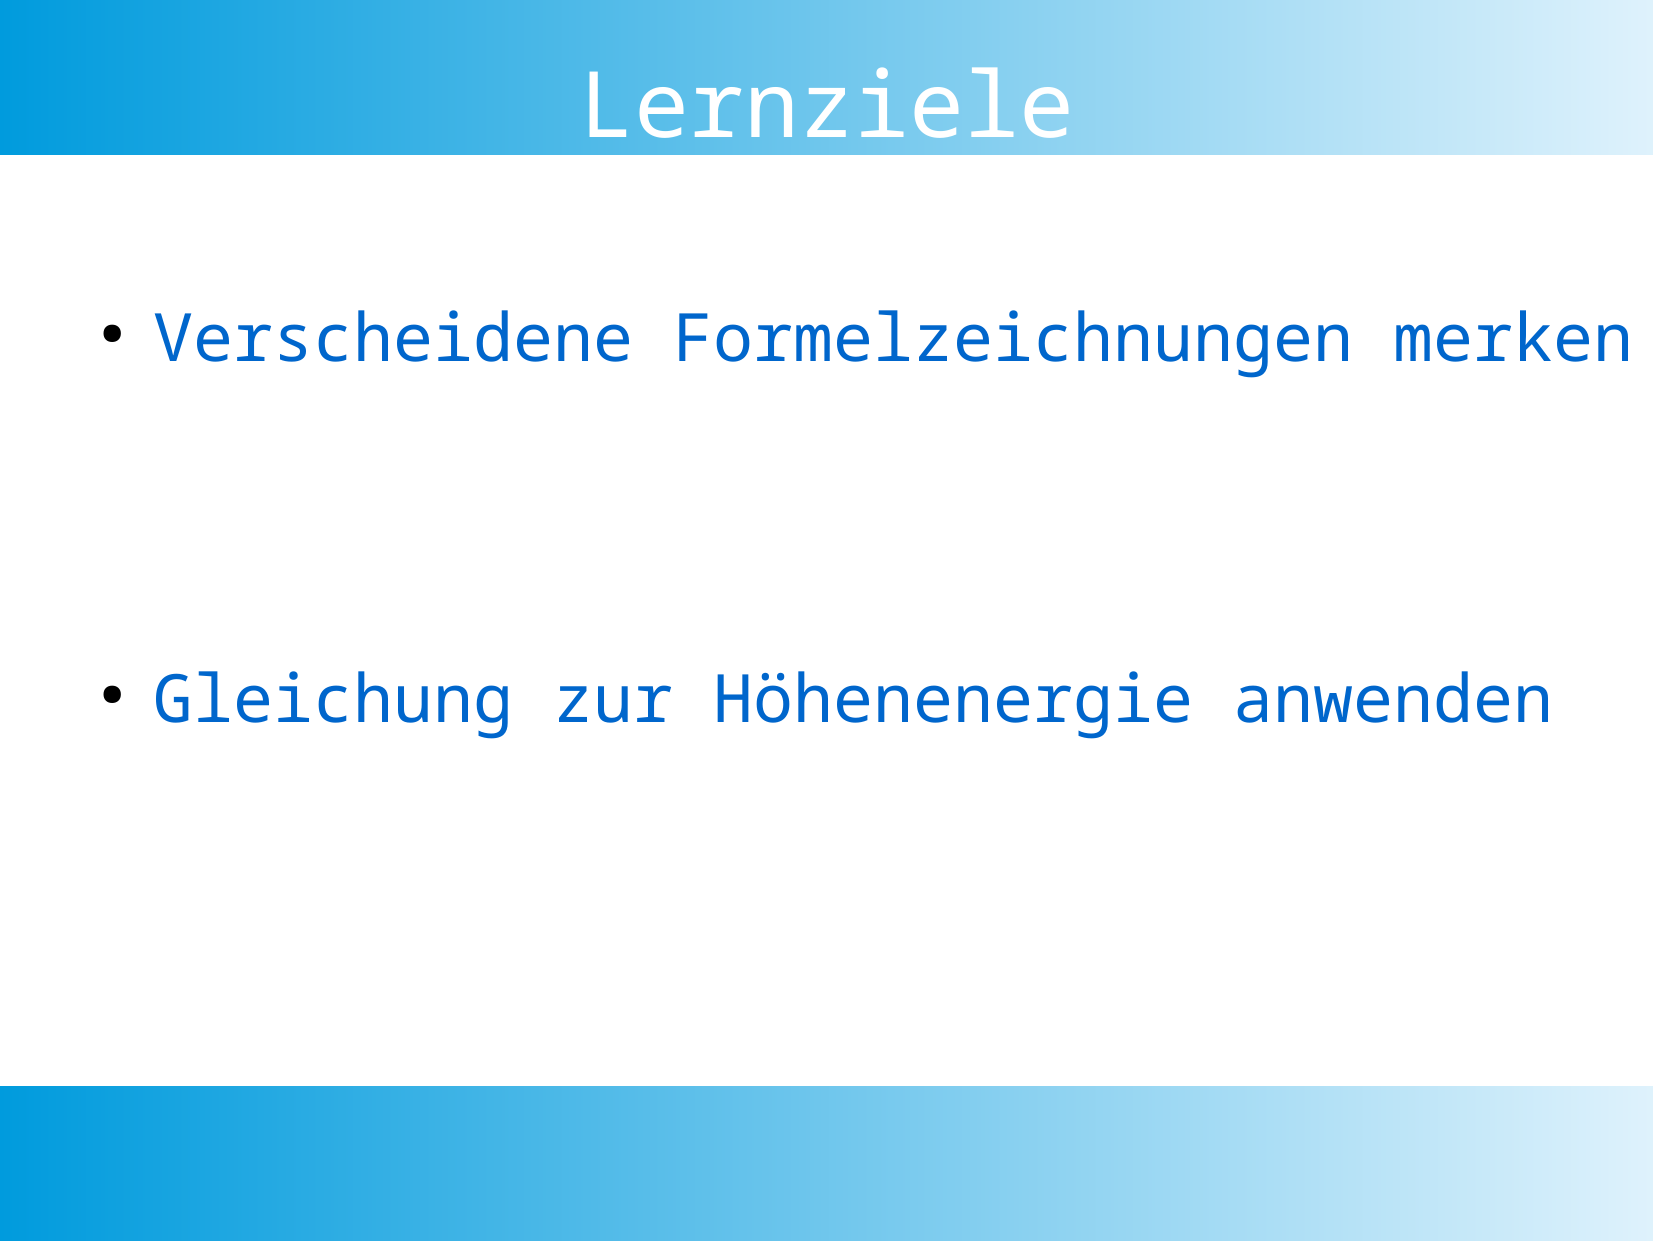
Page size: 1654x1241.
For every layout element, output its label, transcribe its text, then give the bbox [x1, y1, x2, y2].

list Verscheidene Formelzeichnungen merken Gleichung zur Höhenenergie anwenden [82, 290, 1642, 1010]
title Lernziele [82, 40, 1571, 163]
